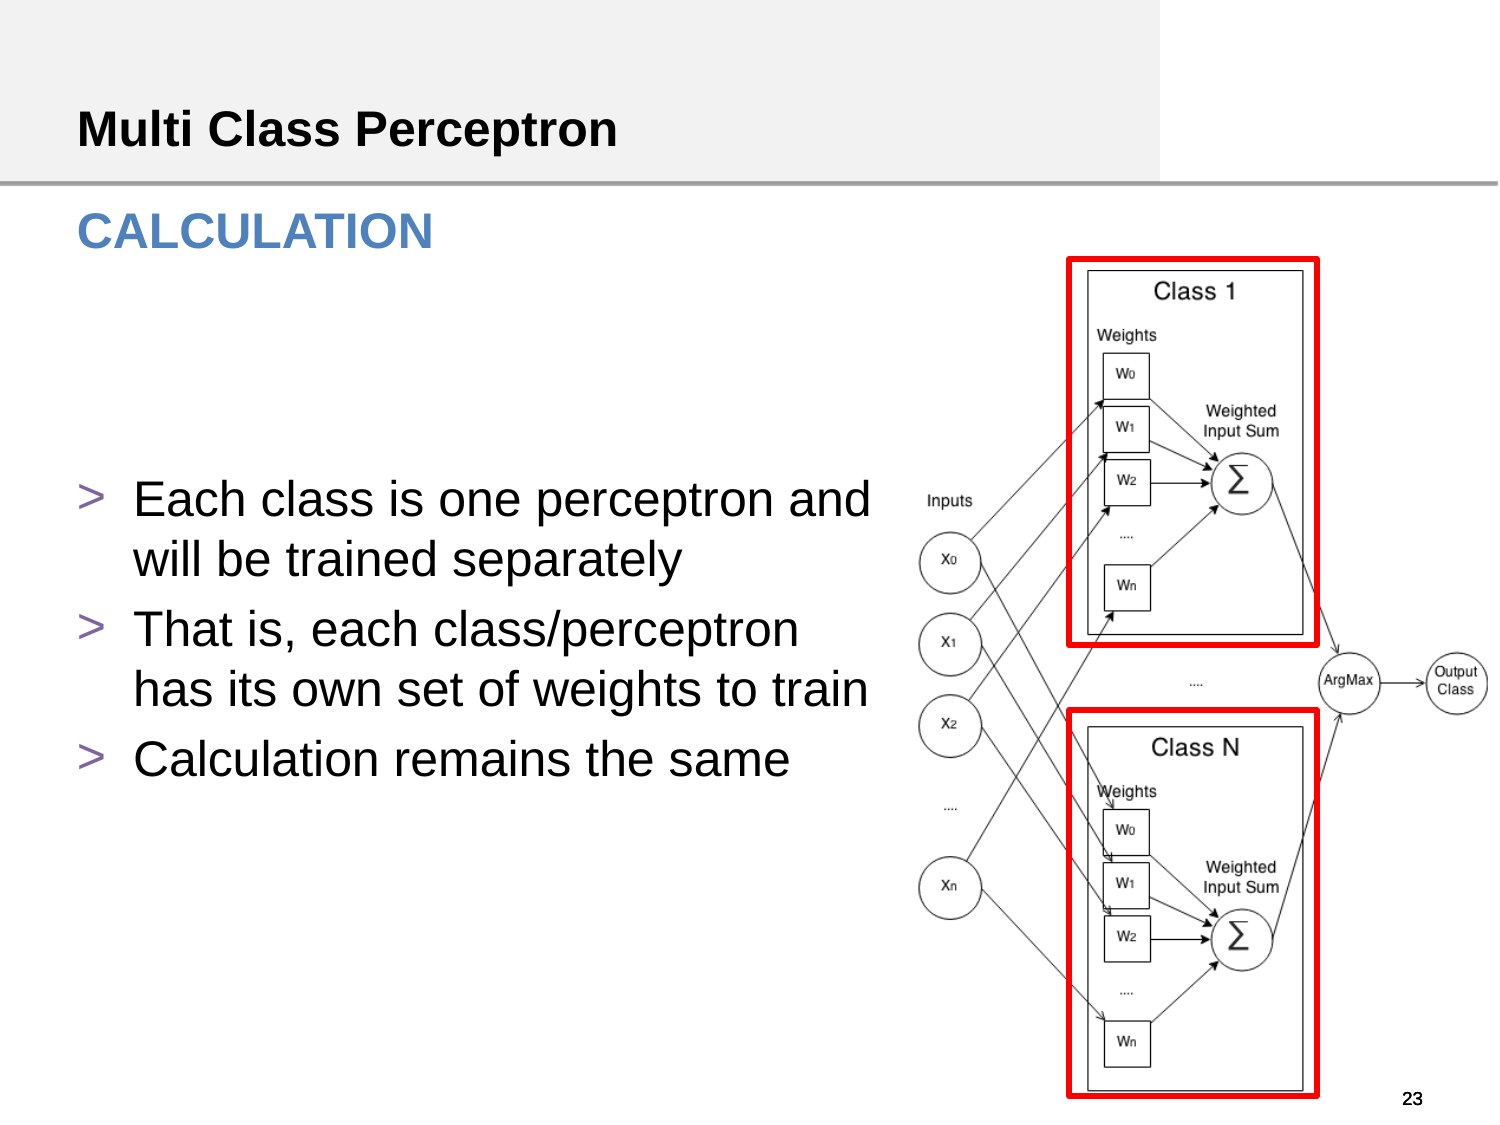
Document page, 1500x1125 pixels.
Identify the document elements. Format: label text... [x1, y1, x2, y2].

picture [1072, 713, 1314, 1093]
text_box Each class is one perceptron and will be trained separately That is, each class/perceptron has its own set of weights to train Calculation remains the same [76, 326, 892, 1024]
list Multi Class Perceptron [76, 39, 1042, 157]
picture [1072, 270, 1314, 642]
list CALCULATION [76, 200, 1424, 259]
picture [915, 270, 1489, 1095]
